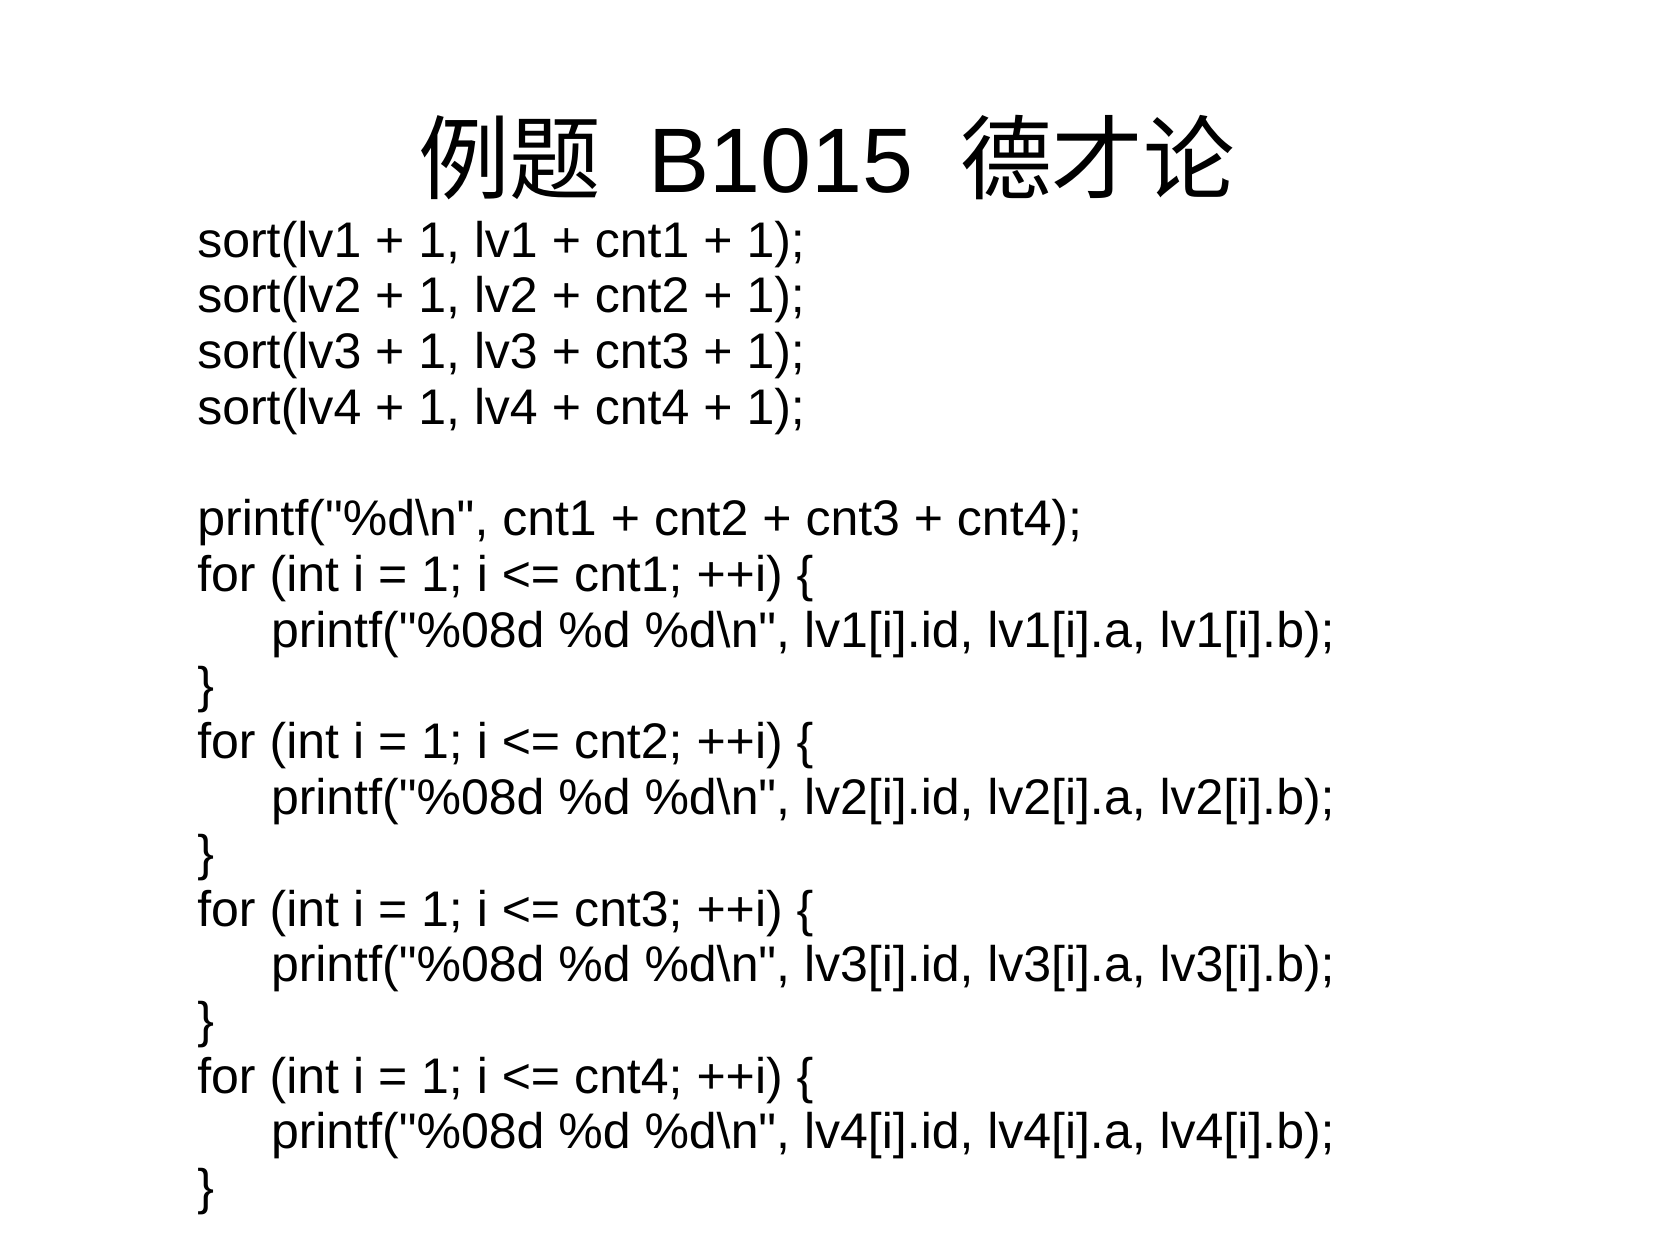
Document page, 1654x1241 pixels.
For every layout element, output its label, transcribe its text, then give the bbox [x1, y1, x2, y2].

text_box sort(lv1 + 1, lv1 + cnt1 + 1); sort(lv2 + 1, lv2 + cnt2 + 1); sort(lv3 + 1, lv3 + cnt3 + 1); sort(lv4 + 1, lv4 + cnt4 + 1); printf("%d\n", cnt1 + cnt2 + cnt3 + cnt4); for (int i = 1; i <= cnt1; ++i) { printf("%08d %d %d\n", lv1[i].id, lv1[i].a, lv1[i].b); } for (int i = 1; i <= cnt2; ++i) { printf("%08d %d %d\n", lv2[i].id, lv2[i].a, lv2[i].b); } for (int i = 1; i <= cnt3; ++i) { printf("%08d %d %d\n", lv3[i].id, lv3[i].a, lv3[i].b); } for (int i = 1; i <= cnt4; ++i) { printf("%08d %d %d\n", lv4[i].id, lv4[i].a, lv4[i].b); } [182, 204, 1477, 1241]
title 例题 B1015 德才论 [82, 49, 1571, 257]
